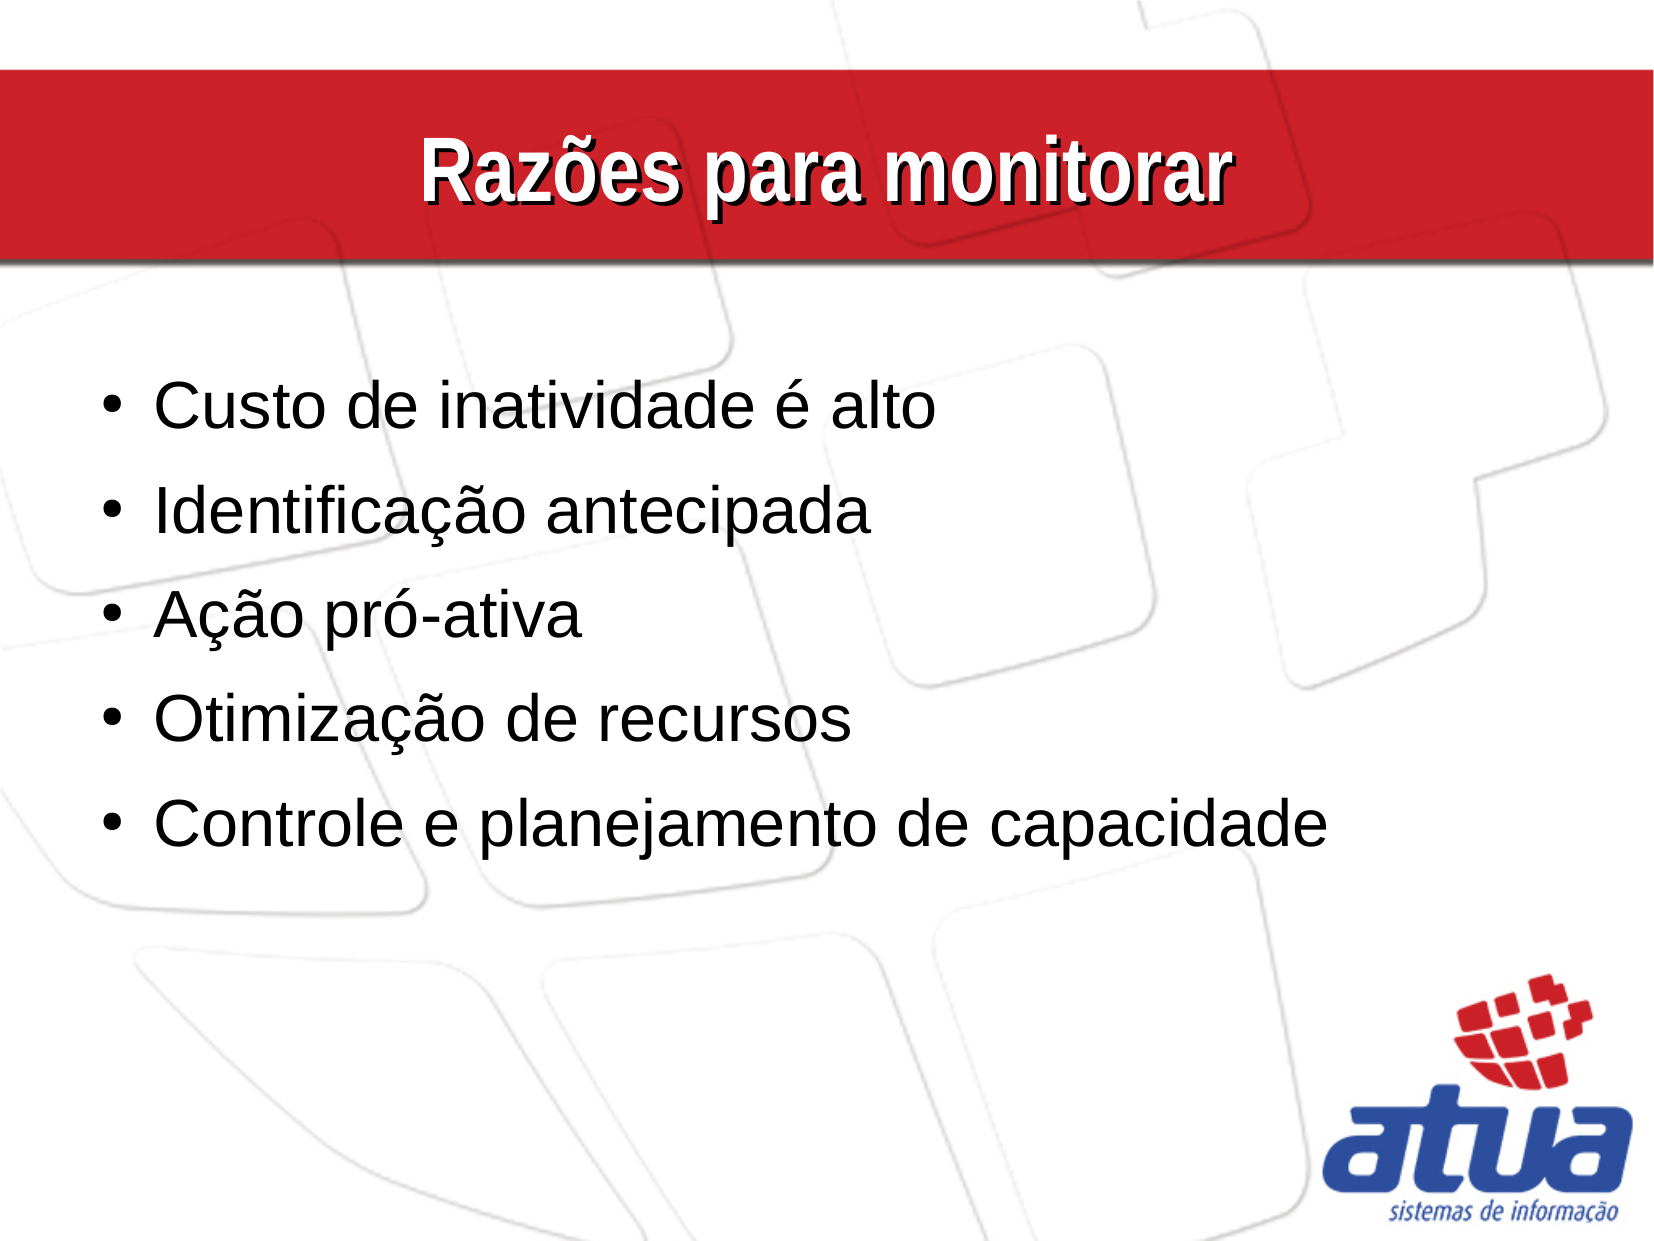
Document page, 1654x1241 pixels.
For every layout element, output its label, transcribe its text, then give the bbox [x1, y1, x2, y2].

picture [0, 0, 1654, 1241]
title Razões para monitorar [82, 64, 1571, 272]
list Custo de inatividade é alto Identificação antecipada Ação pró-ativa Otimização de recursos Controle e planejamento de capacidade [82, 368, 1538, 1088]
